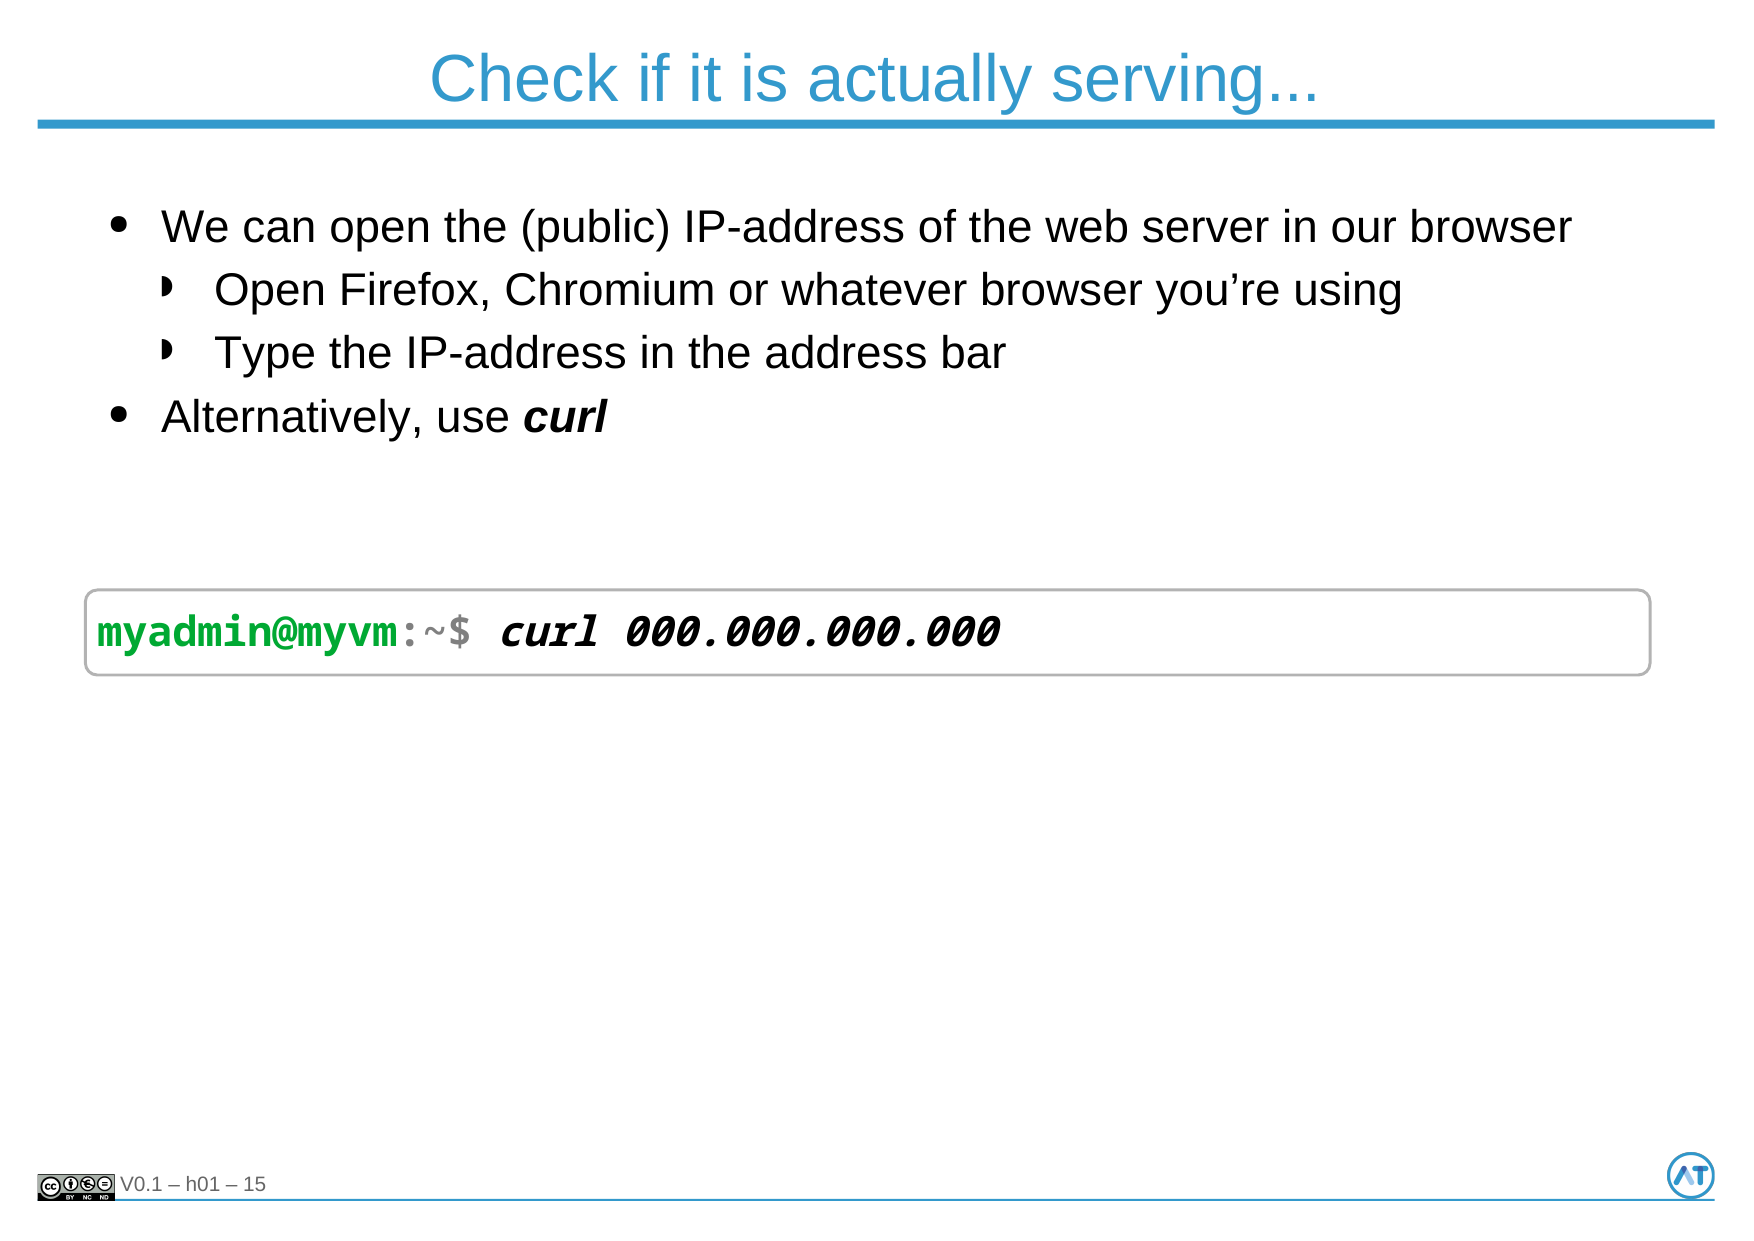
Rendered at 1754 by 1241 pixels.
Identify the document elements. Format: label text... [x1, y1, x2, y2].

picture [37, 1174, 115, 1201]
title Check if it is actually serving... [37, 37, 1715, 120]
text_box myadmin@myvm:~$ curl 000.000.000.000 [85, 589, 1651, 676]
picture [1667, 1152, 1715, 1199]
text_box We can open the (public) IP-address of the web server in our browser Open Firefox, Chromium or whatever browser you’re using Type the IP-address in the address bar Alternatively, use curl [90, 200, 1613, 450]
